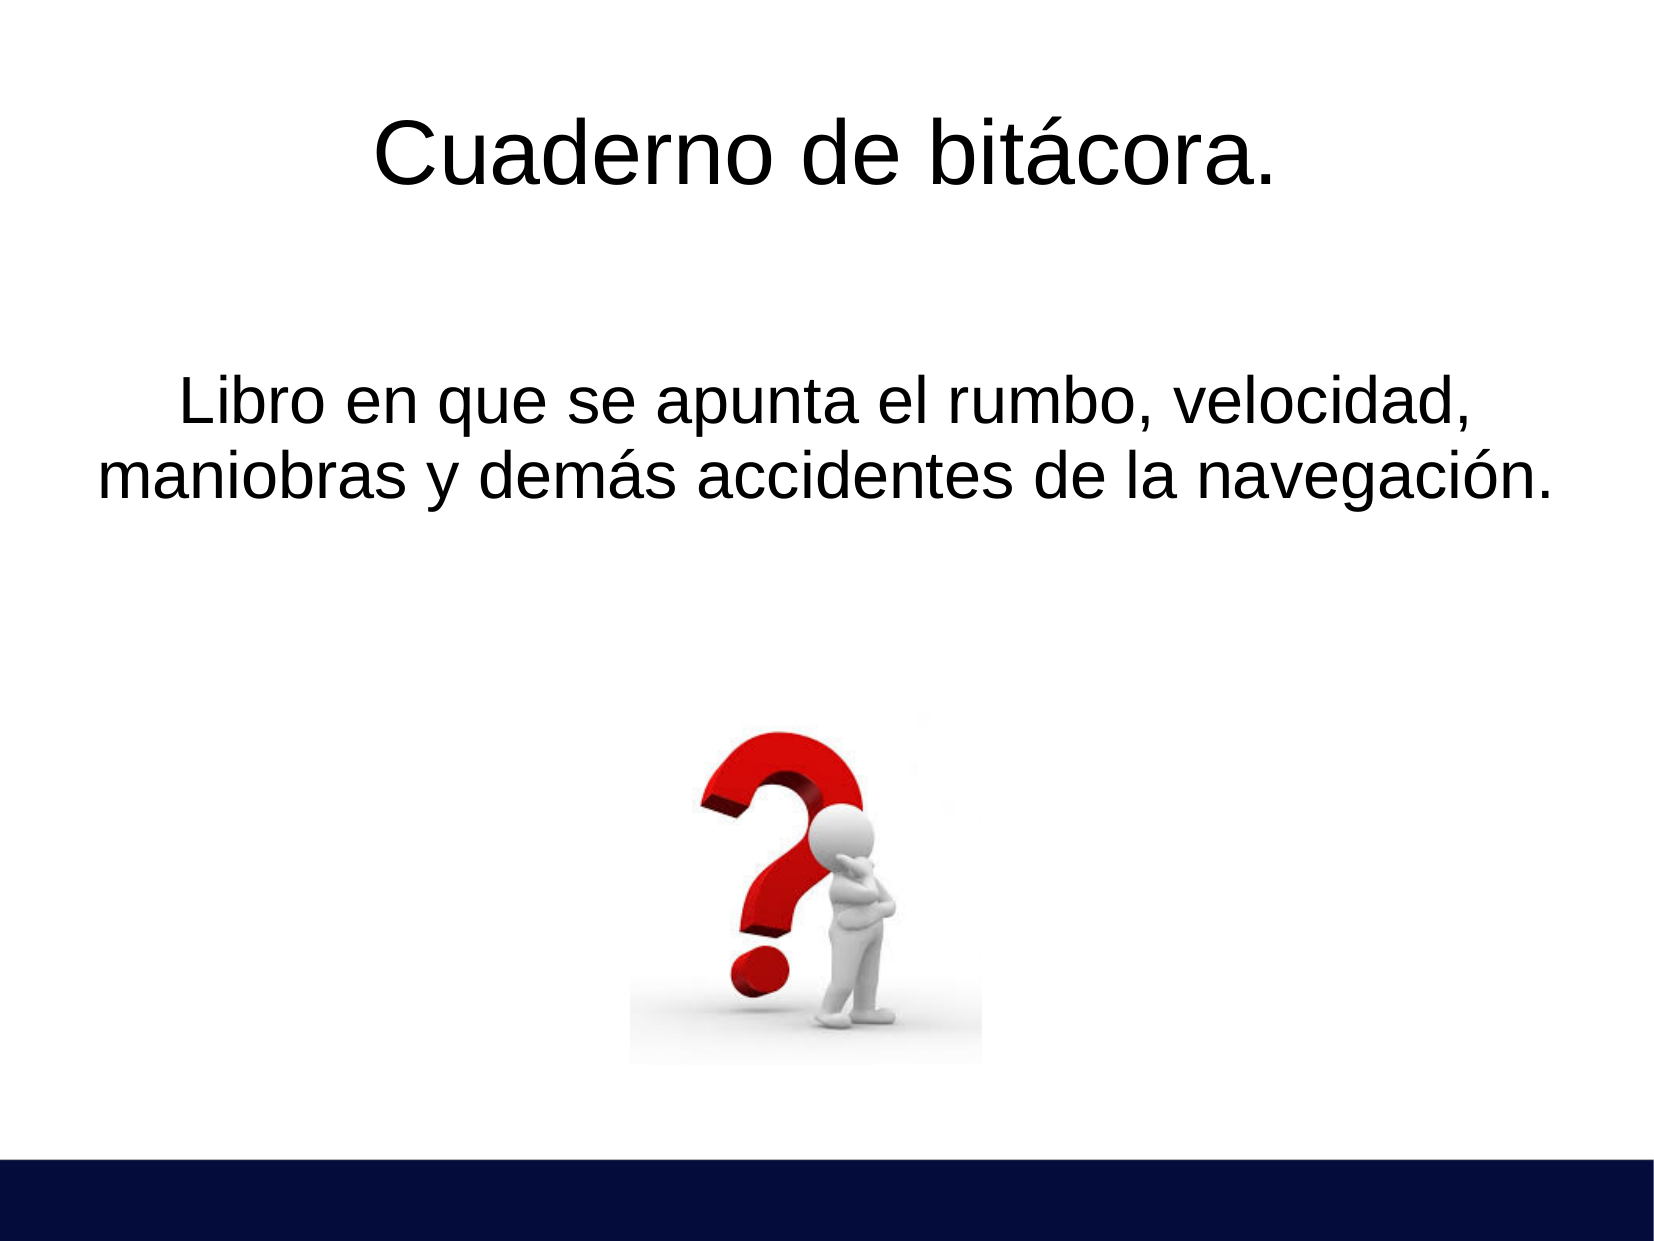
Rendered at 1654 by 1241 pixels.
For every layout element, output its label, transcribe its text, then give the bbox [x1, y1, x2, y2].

title Cuaderno de bitácora. [82, 49, 1571, 257]
subtitle Libro en que se apunta el rumbo, velocidad, maniobras y demás accidentes de la navegación. [82, 290, 1571, 586]
picture [0, 0, 1654, 1241]
